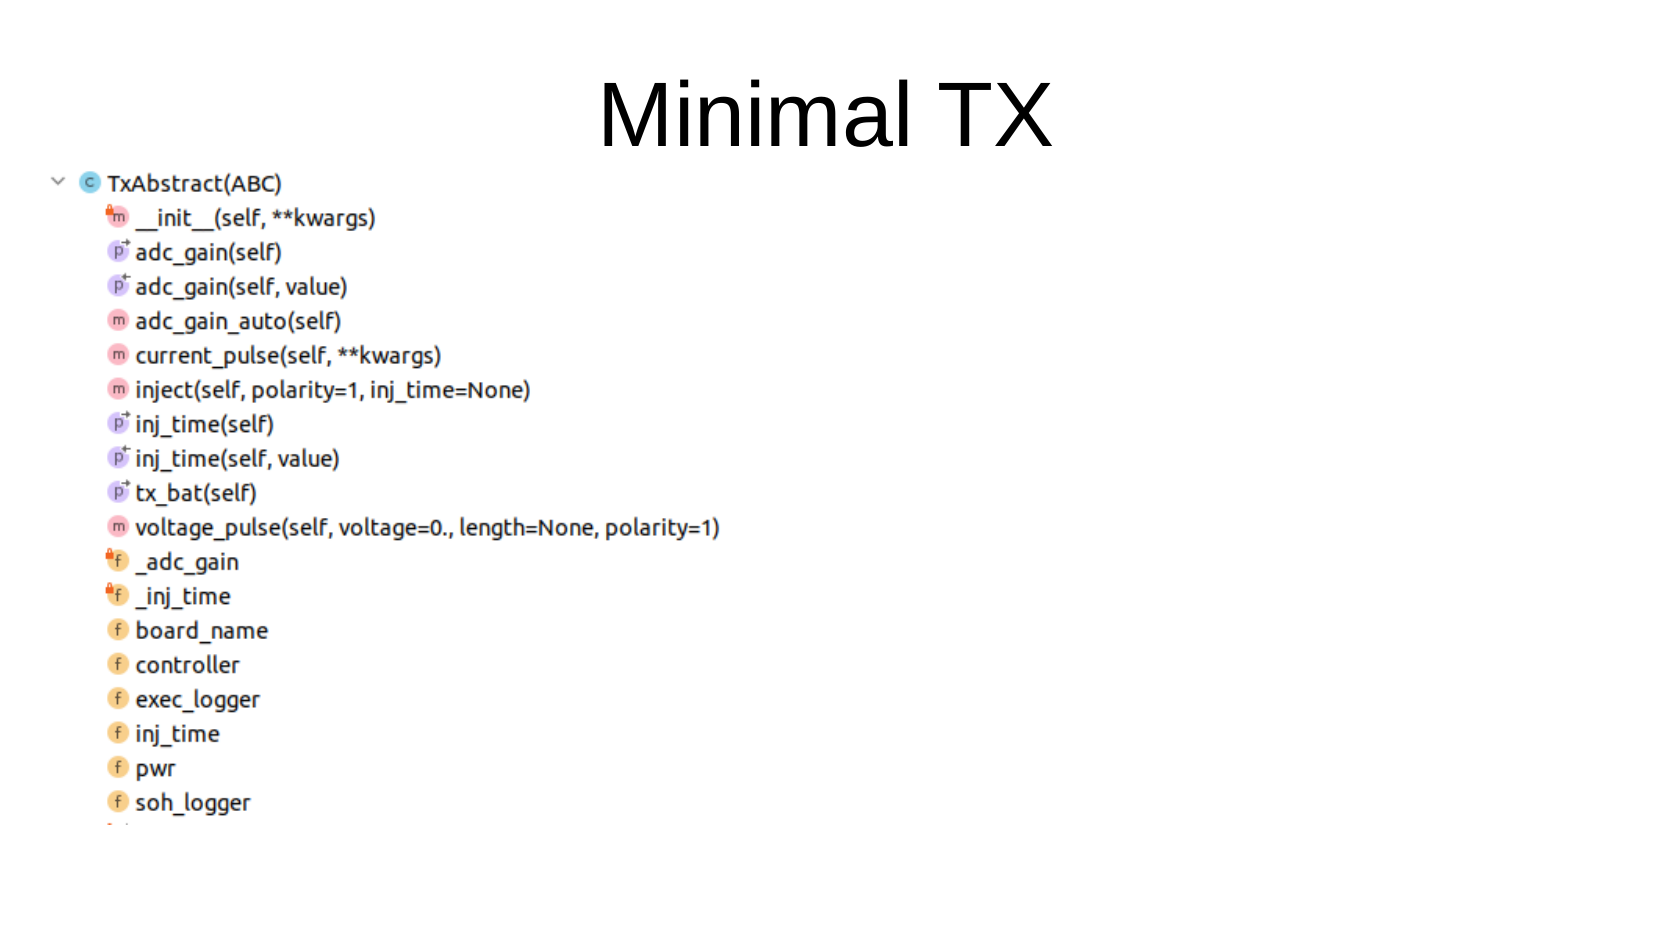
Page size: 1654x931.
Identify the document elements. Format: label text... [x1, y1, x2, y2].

picture [45, 170, 738, 826]
title Minimal TX [82, 37, 1571, 193]
